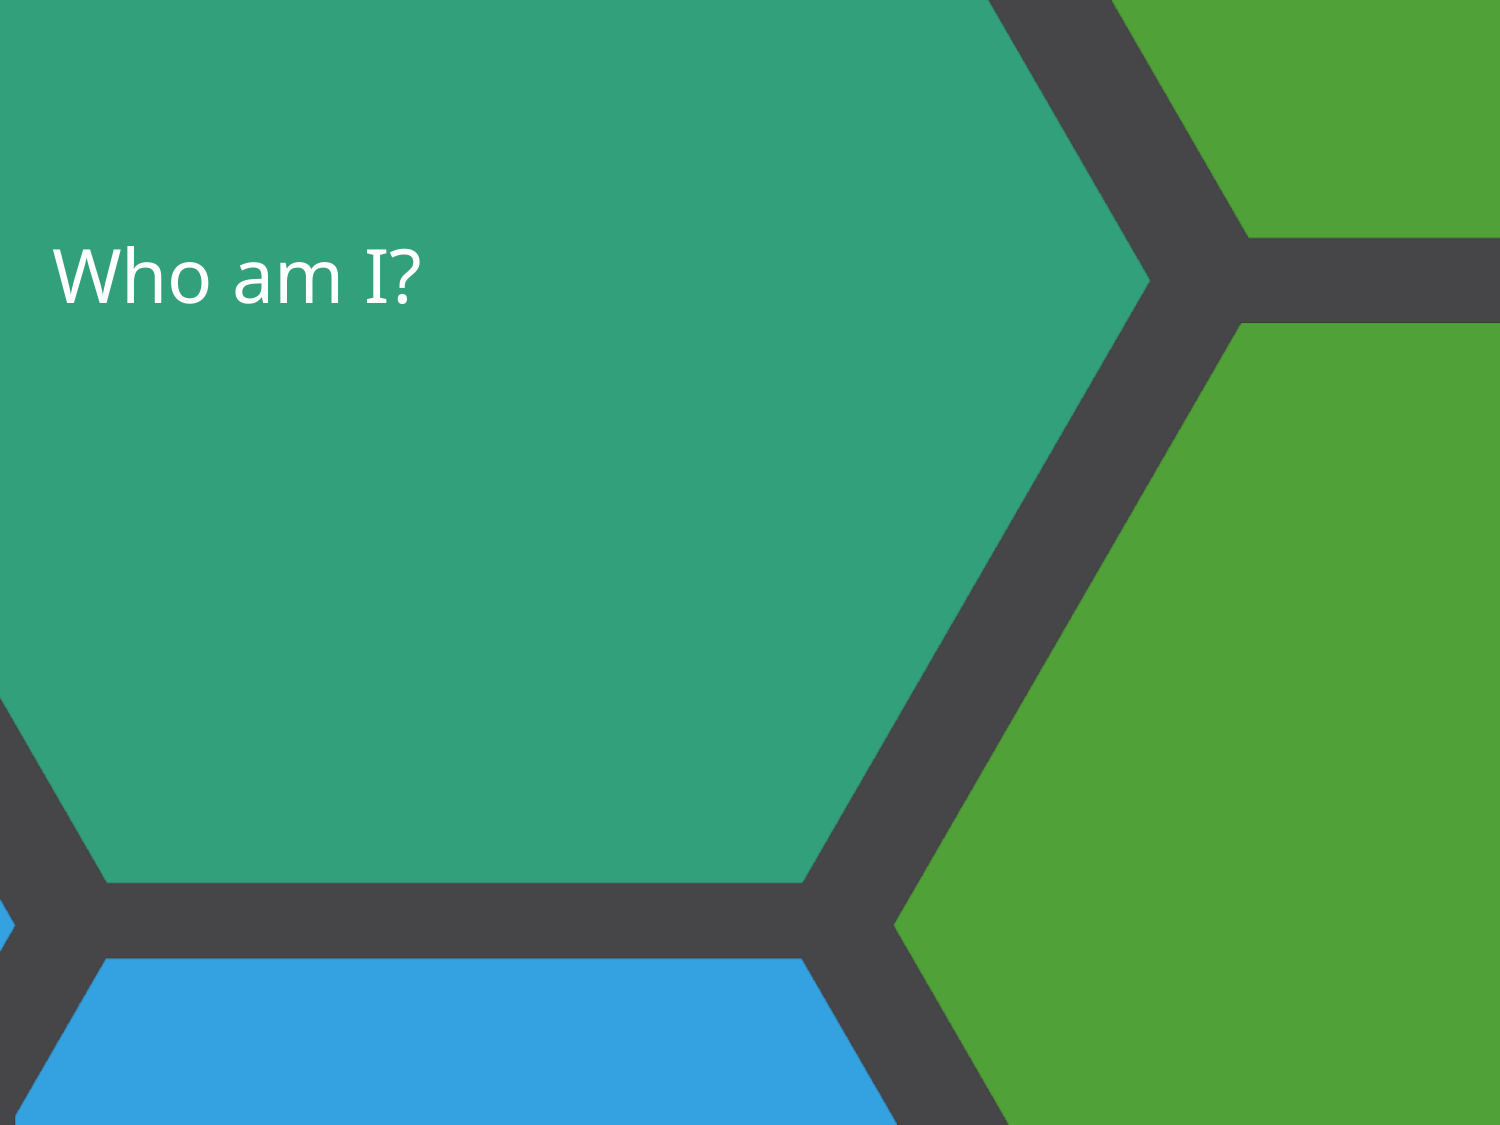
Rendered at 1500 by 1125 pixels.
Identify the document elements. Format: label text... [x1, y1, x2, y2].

title Who am I? [52, 147, 1099, 401]
picture [0, 0, 1500, 1125]
